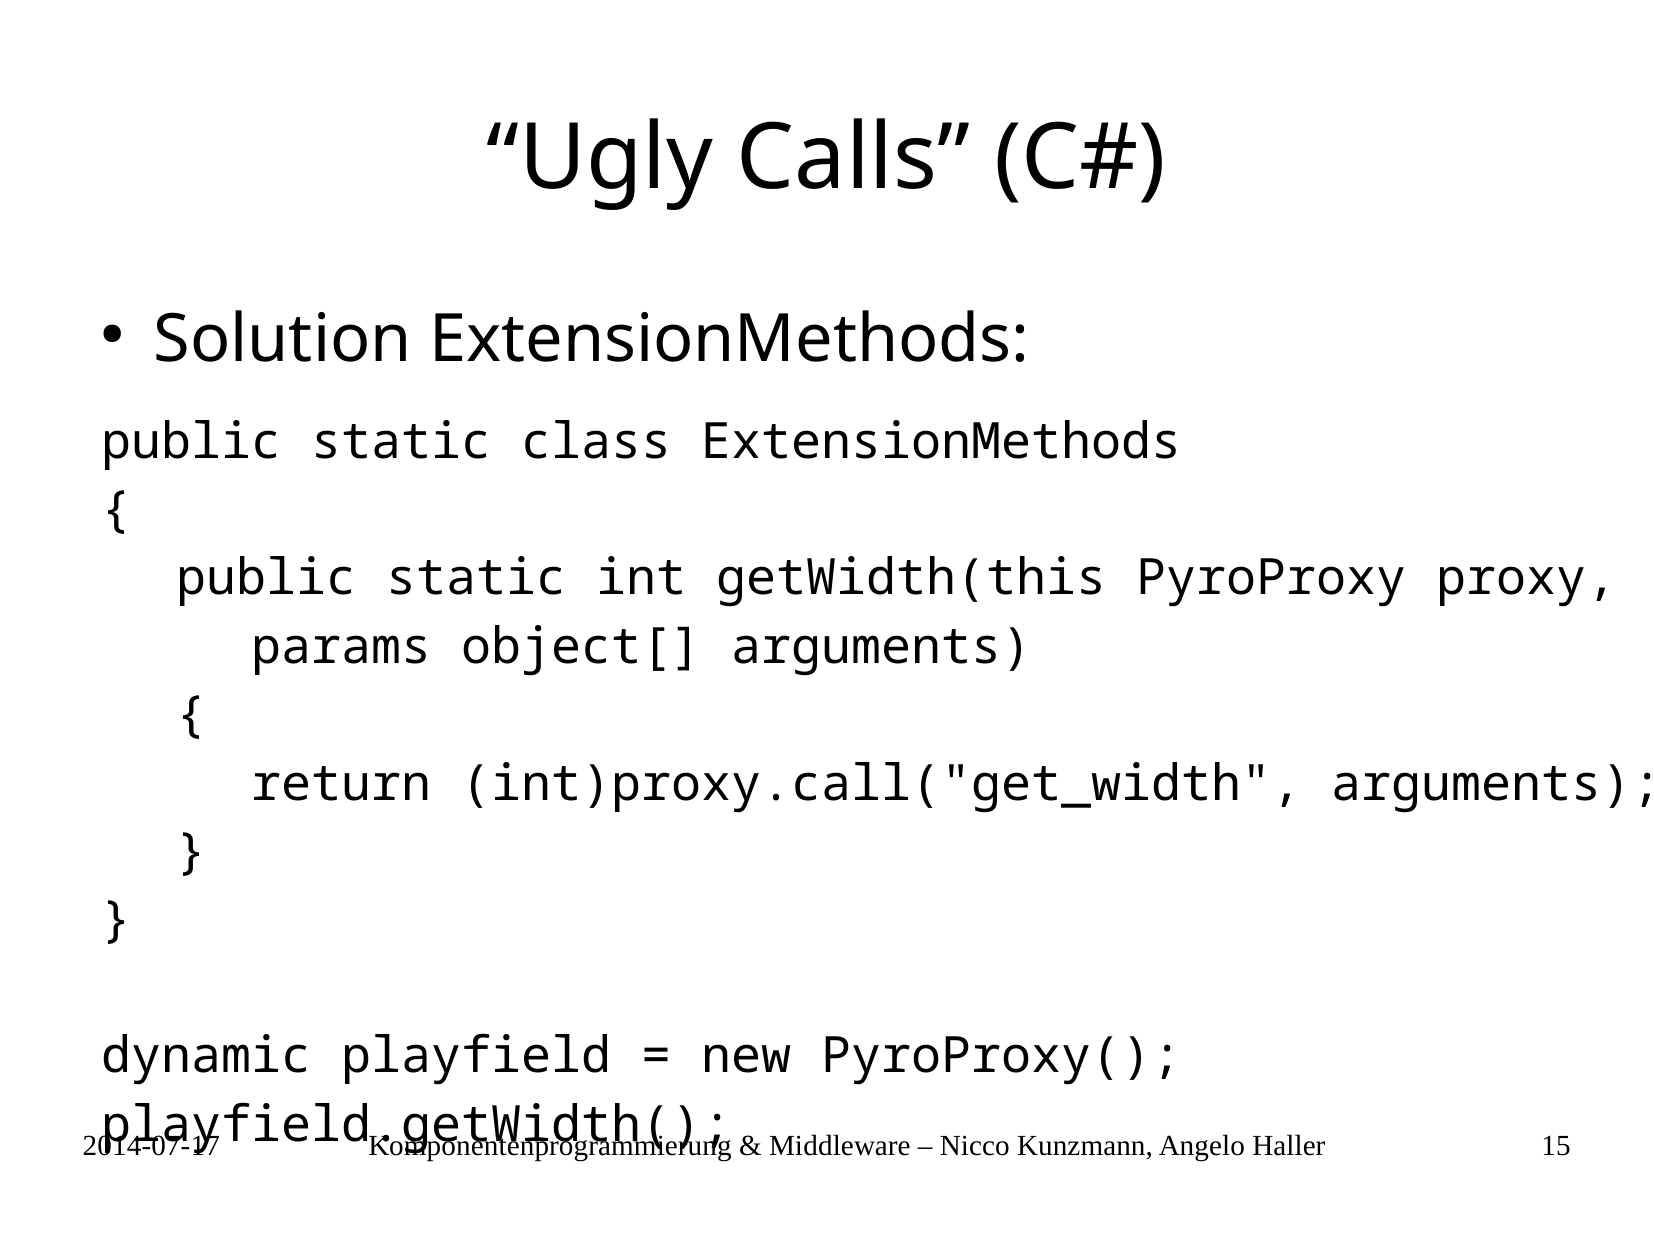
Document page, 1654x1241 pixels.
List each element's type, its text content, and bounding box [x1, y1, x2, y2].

text_box public static class ExtensionMethods { public static int getWidth(this PyroProxy proxy, params object[] arguments) { return (int)proxy.call("get_width", arguments); } } dynamic playfield = new PyroProxy(); playfield.getWidth(); [86, 397, 1654, 1037]
list Solution ExtensionMethods: [82, 290, 1571, 1010]
title “Ugly Calls” (C#) [82, 49, 1571, 257]
